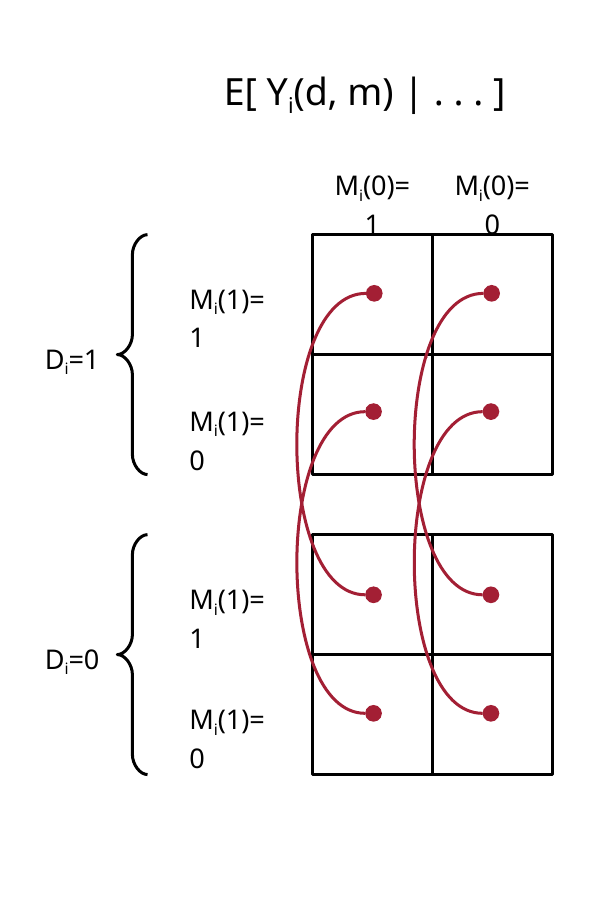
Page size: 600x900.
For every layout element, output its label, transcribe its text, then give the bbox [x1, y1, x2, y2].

text_box Di=0 [124, 644, 133, 665]
text_box Mi(0)=1 [312, 175, 432, 321]
text_box [312, 321, 321, 339]
text_box Di=0 [12, 633, 130, 746]
text_box Mi(1)=0 [174, 693, 295, 856]
text_box [312, 534, 553, 775]
text_box [416, 321, 553, 475]
text_box E[ Yi(d, m) | . . . ] [192, 58, 538, 175]
text_box Mi(1)=0 [174, 395, 295, 557]
text_box Di=1 [12, 333, 130, 446]
text_box [365, 284, 383, 302]
text_box Di=1 [124, 344, 133, 365]
text_box [483, 284, 501, 302]
text_box Mi(1)=1 [174, 573, 295, 693]
text_box [312, 321, 438, 475]
text_box Mi(1)=1 [174, 273, 295, 395]
text_box Mi(0)=0 [432, 159, 553, 321]
